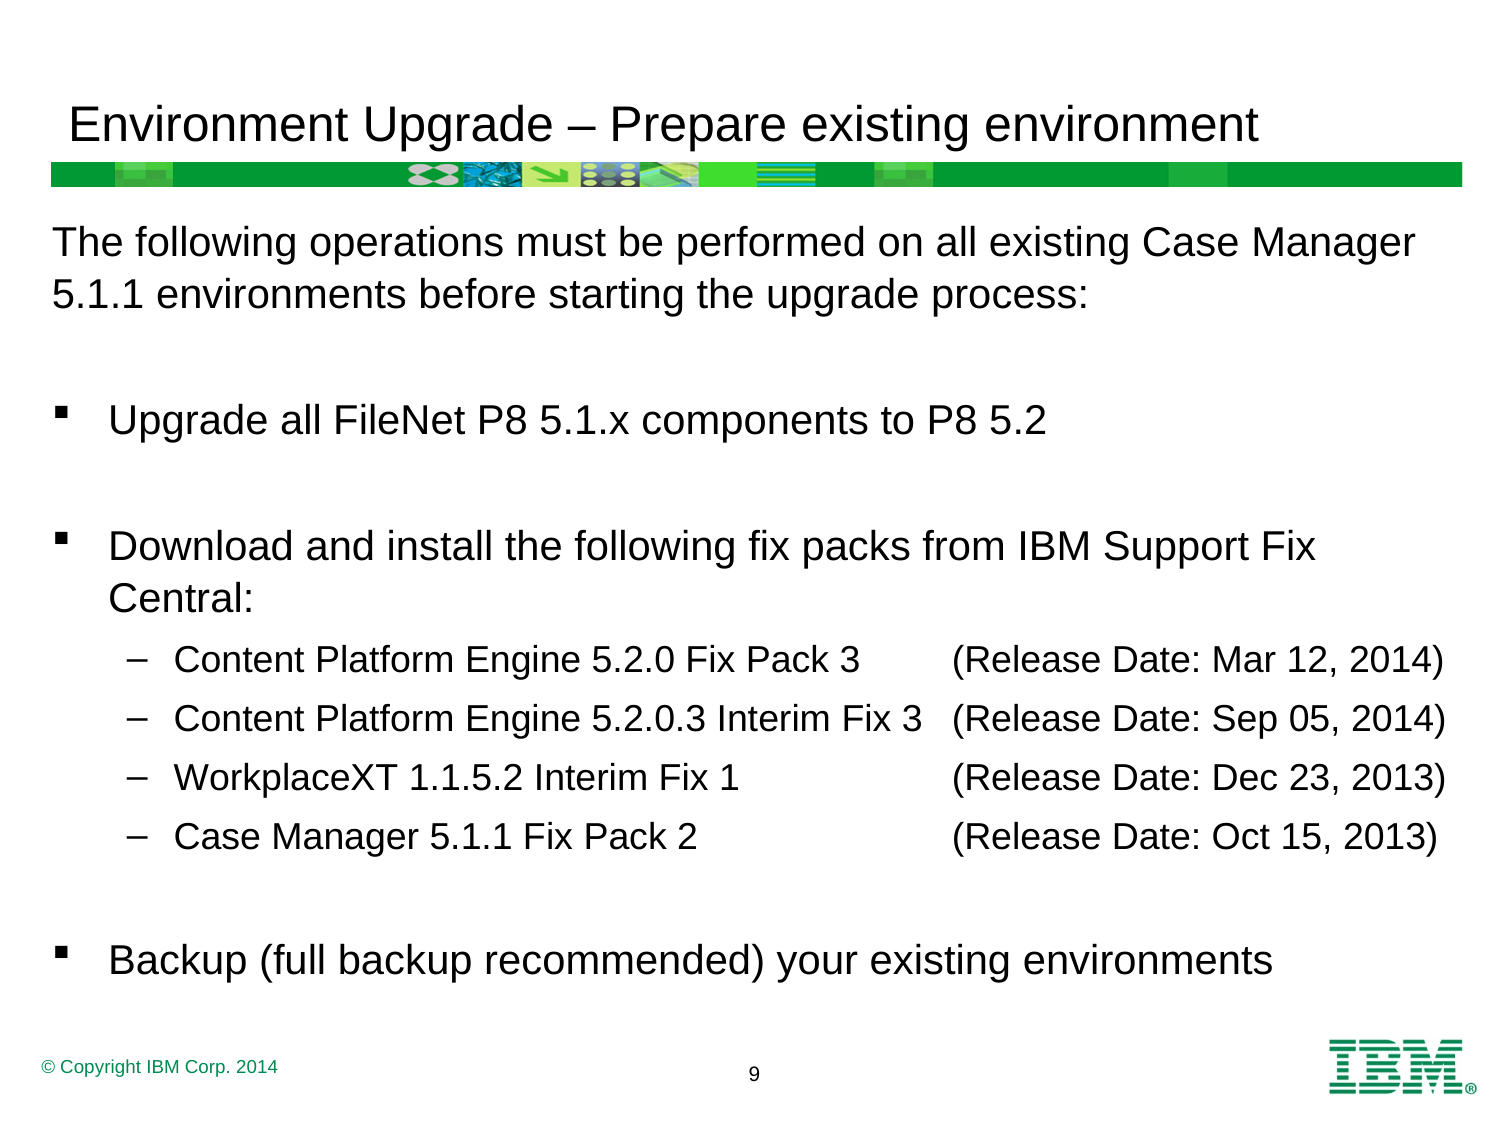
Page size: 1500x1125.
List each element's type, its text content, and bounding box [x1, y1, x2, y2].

list The following operations must be performed on all existing Case Manager 5.1.1 environments before starting the upgrade process: Upgrade all FileNet P8 5.1.x components to P8 5.2 Download and install the following fix packs from IBM Support Fix Central: Content Platform Engine 5.2.0 Fix Pack 3 (Release Date: Mar 12, 2014) Content Platform Engine 5.2.0.3 Interim Fix 3 (Release Date: Sep 05, 2014) WorkplaceXT 1.1.5.2 Interim Fix 1 (Release Date: Dec 23, 2013) Case Manager 5.1.1 Fix Pack 2 (Release Date: Oct 15, 2013) Backup (full backup recommended) your existing environments [36, 204, 1475, 991]
picture [1327, 1037, 1479, 1096]
title Environment Upgrade – Prepare existing environment [53, 78, 1435, 163]
picture [50, 161, 1463, 189]
